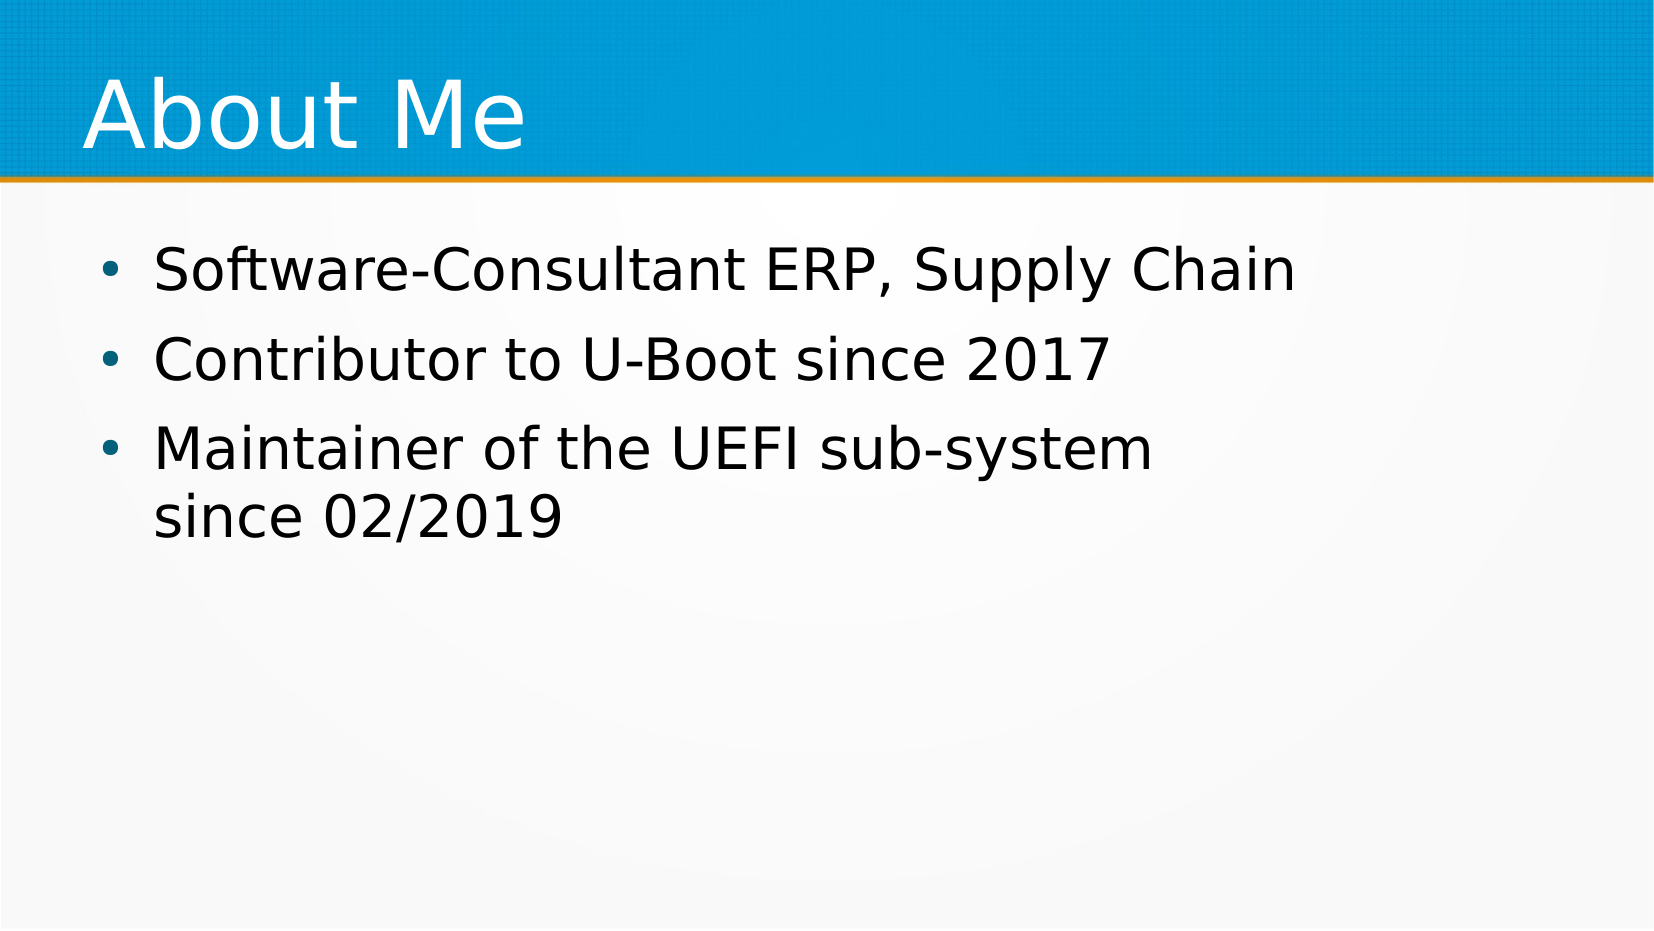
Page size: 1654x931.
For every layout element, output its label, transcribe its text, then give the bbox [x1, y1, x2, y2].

picture [0, 175, 1654, 931]
title About Me [82, 14, 1571, 171]
list Software-Consultant ERP, Supply Chain Contributor to U-Boot since 2017 Maintainer of the UEFI sub-system since 02/2019 [82, 236, 1563, 901]
